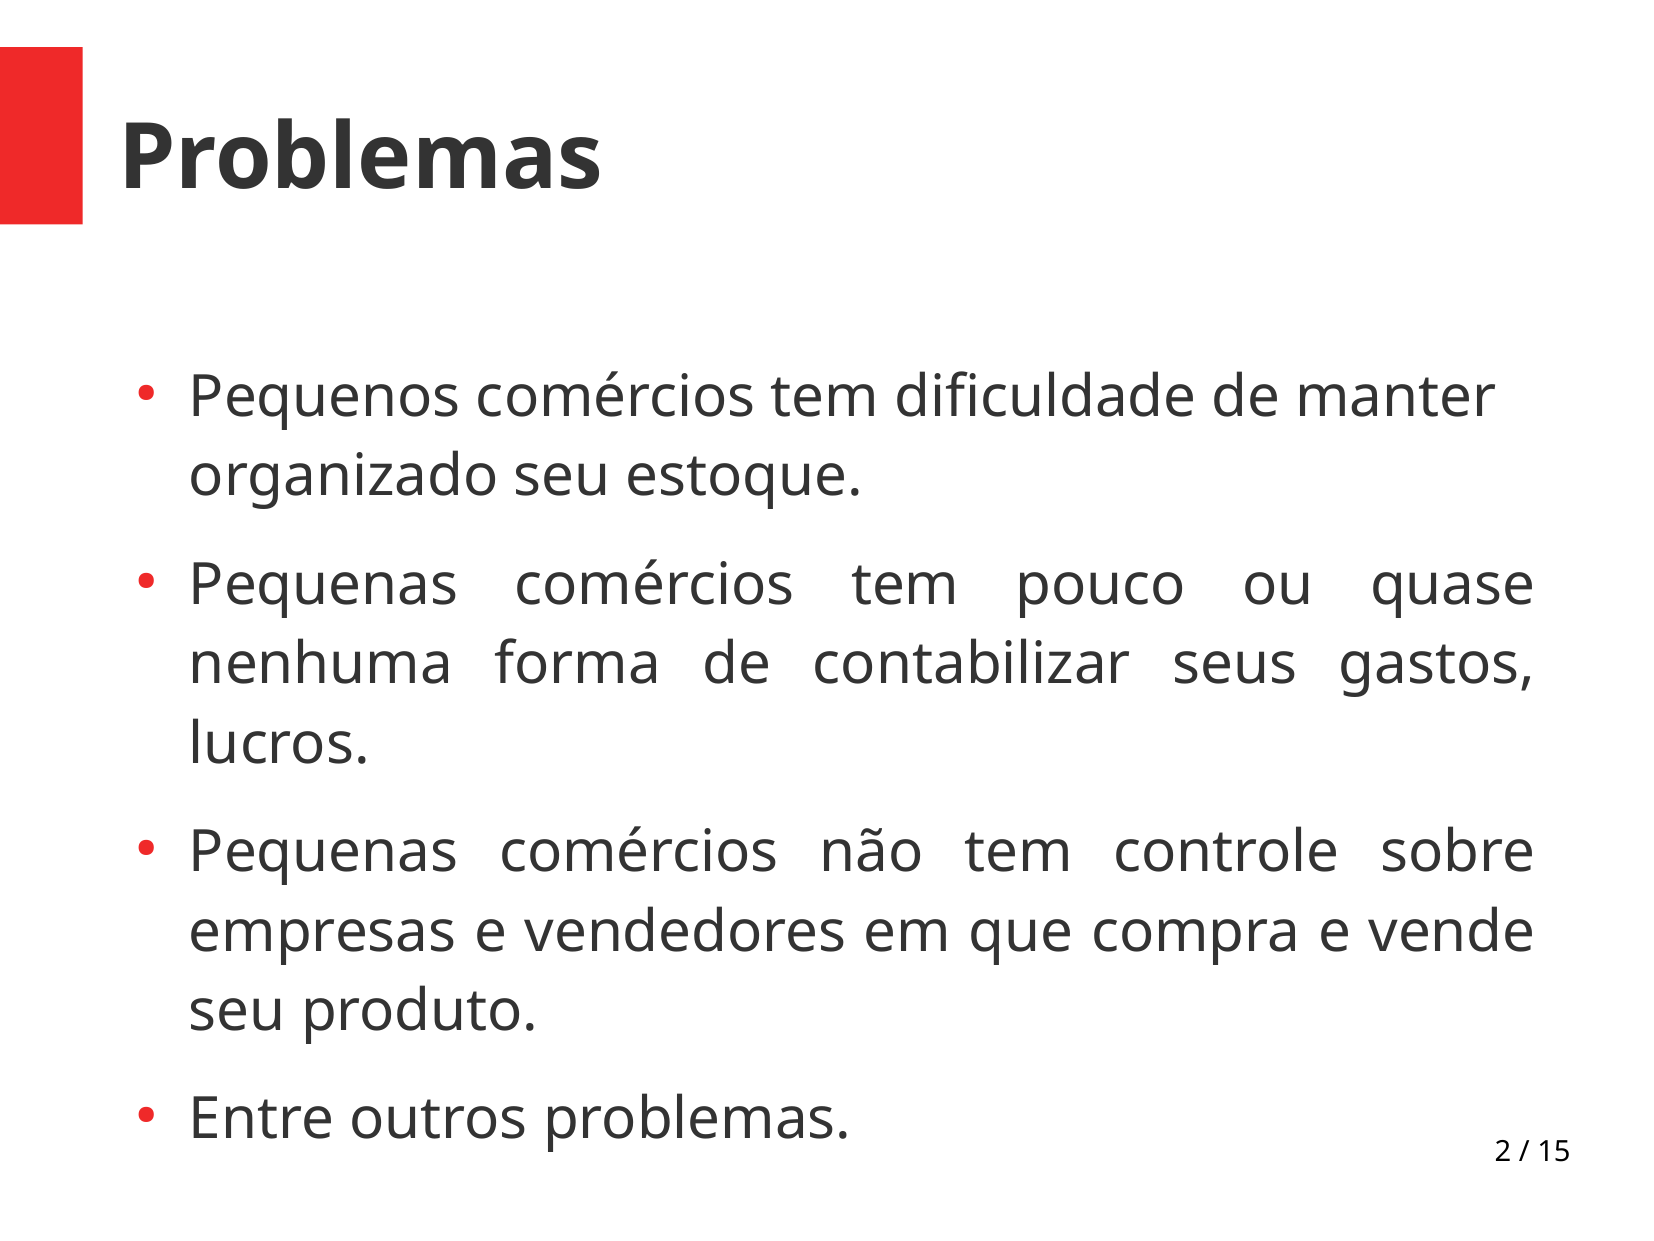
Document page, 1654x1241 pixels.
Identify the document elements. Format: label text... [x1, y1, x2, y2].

title Problemas [118, 49, 1571, 257]
list Pequenos comércios tem dificuldade de manter organizado seu estoque. Pequenas comércios tem pouco ou quase nenhuma forma de contabilizar seus gastos, lucros. Pequenas comércios não tem controle sobre empresas e vendedores em que compra e vende seu produto. Entre outros problemas. [118, 354, 1536, 1074]
